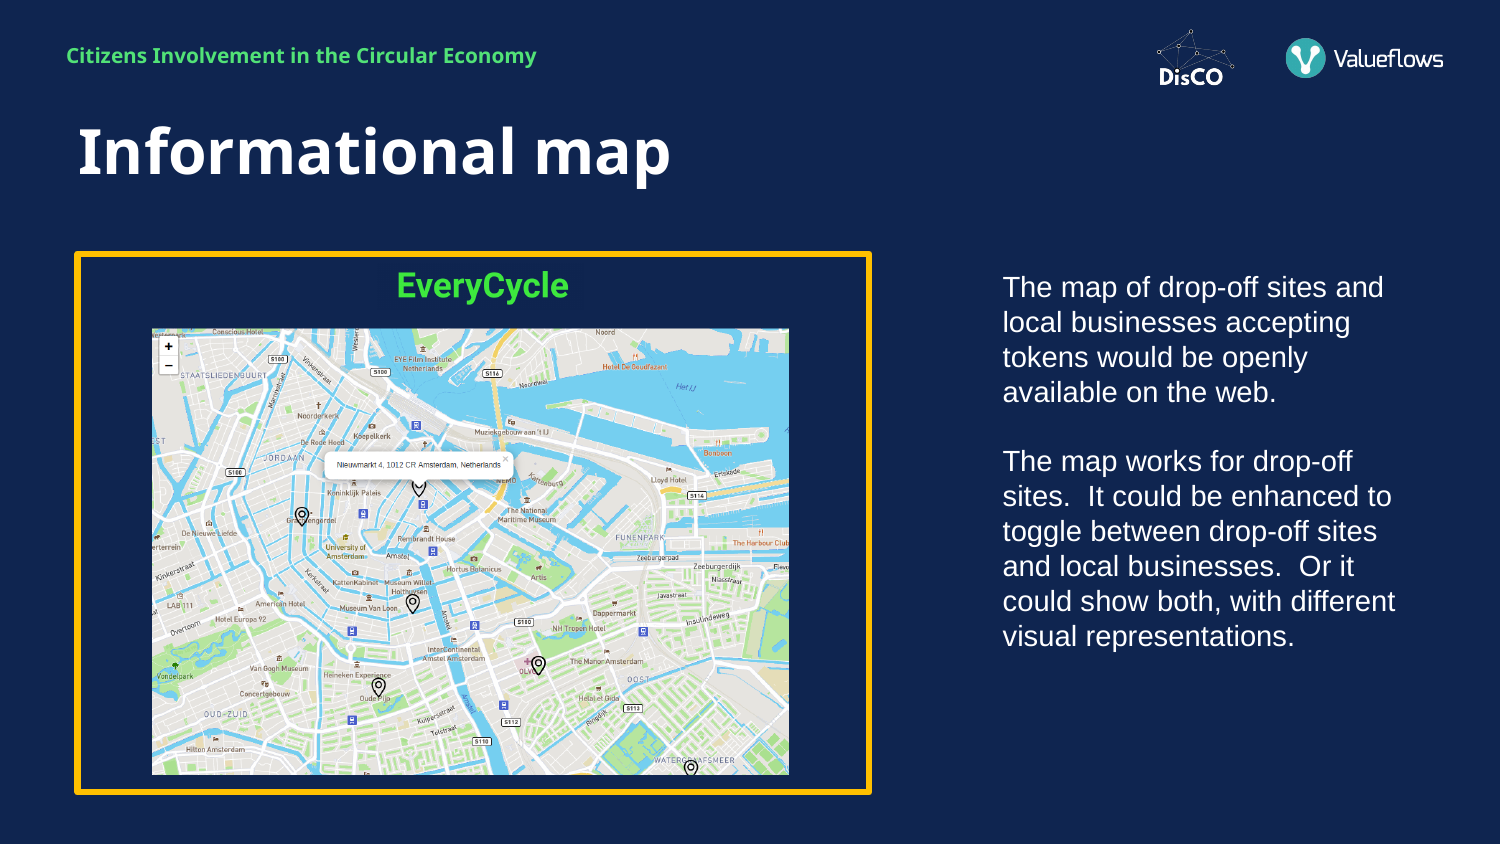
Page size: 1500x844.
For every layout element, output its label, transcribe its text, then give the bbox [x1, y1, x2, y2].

title Informational map [63, 89, 1437, 203]
picture [80, 256, 867, 790]
list The map of drop-off sites and local businesses accepting tokens would be openly available on the web. The map works for drop-off sites. It could be enhanced to toggle between drop-off sites and local businesses. Or it could show both, with different visual representations. [987, 252, 1413, 794]
picture [1156, 29, 1235, 86]
picture [1280, 32, 1449, 83]
